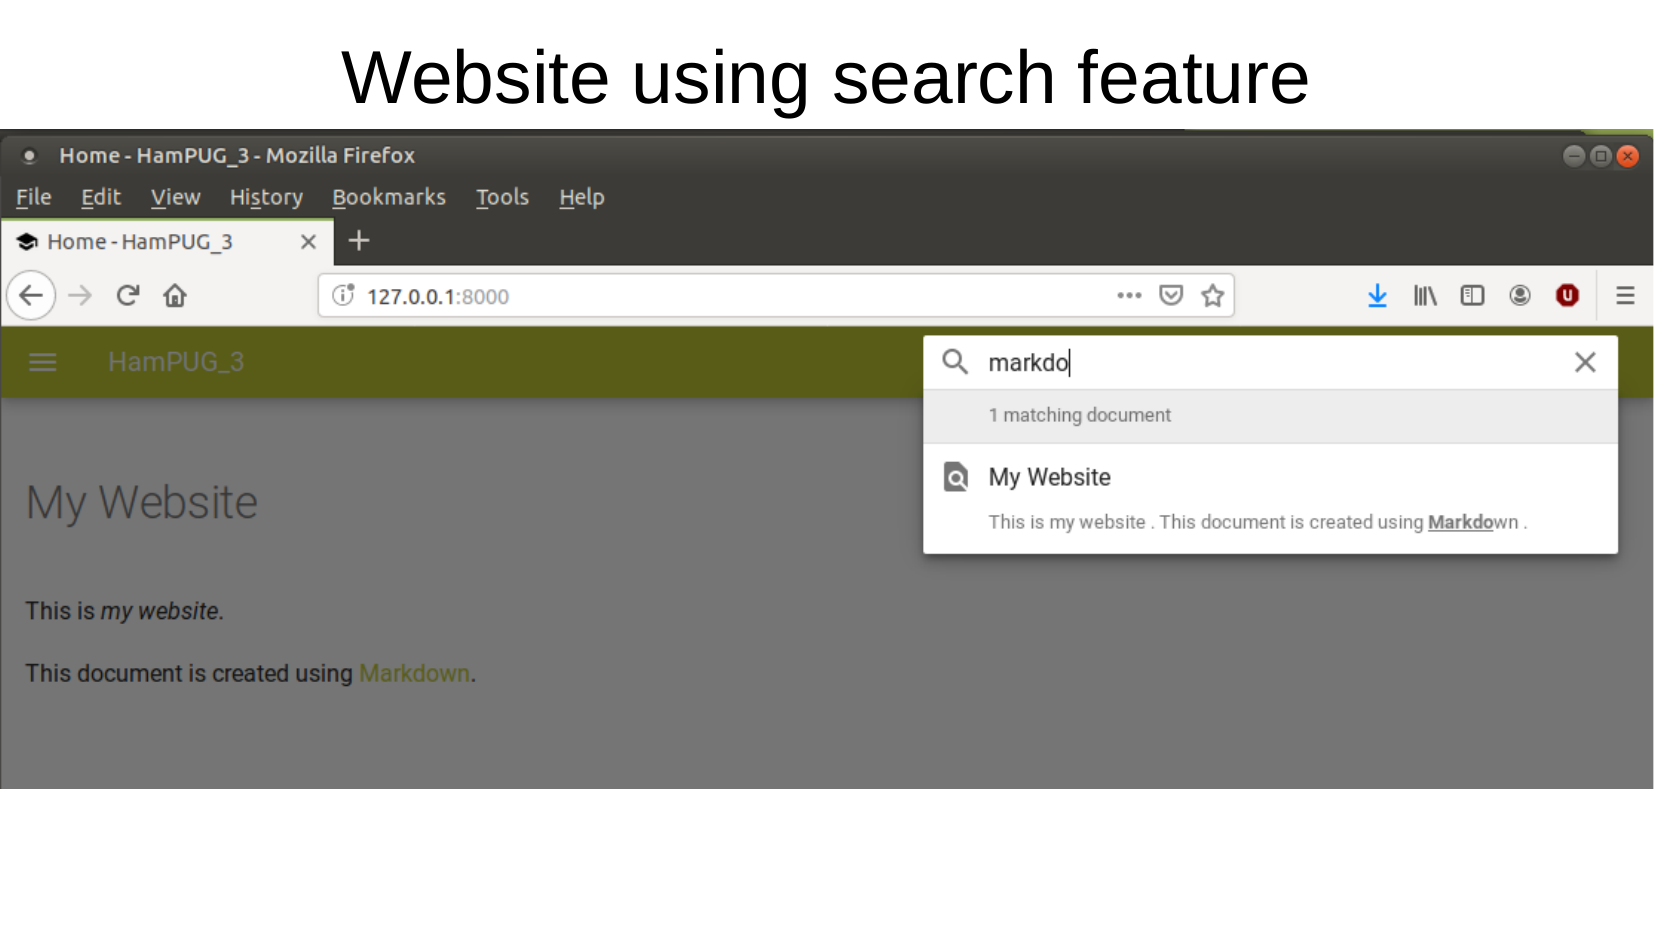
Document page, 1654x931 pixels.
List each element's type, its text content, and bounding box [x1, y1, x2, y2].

title Website using search feature [82, 35, 1571, 120]
picture [0, 129, 1654, 789]
